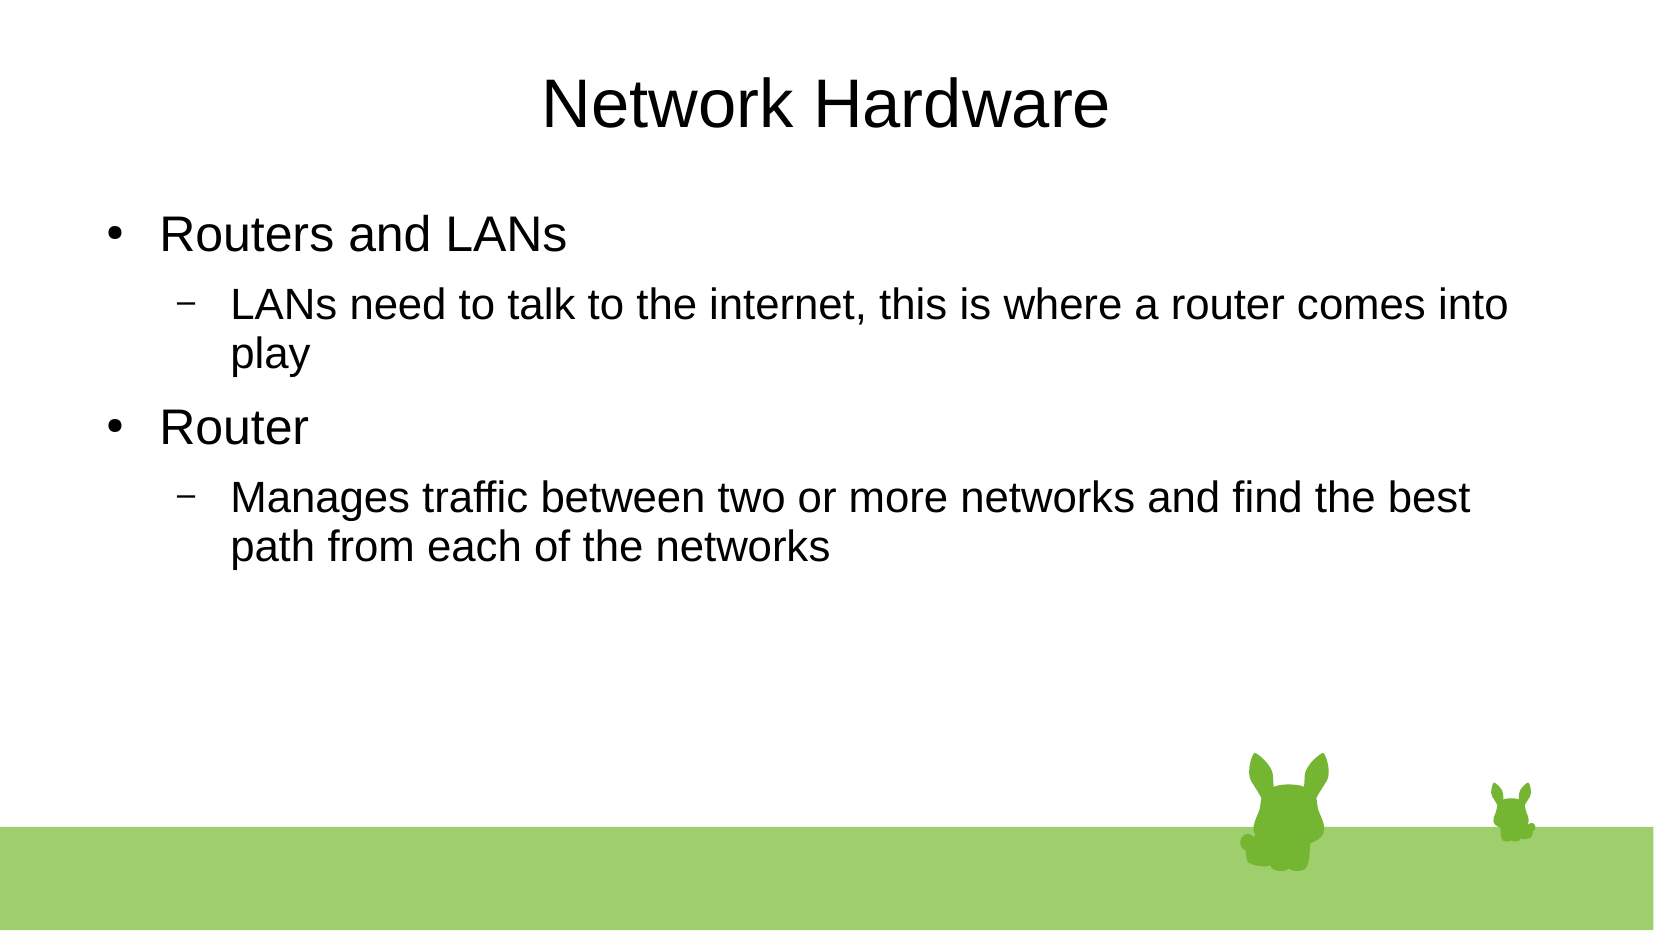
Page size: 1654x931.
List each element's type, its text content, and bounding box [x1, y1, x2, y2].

title Network Hardware [88, 29, 1565, 178]
list Routers and LANs LANs need to talk to the internet, this is where a router comes into play Router Manages traffic between two or more networks and find the best path from each of the networks [88, 206, 1565, 739]
